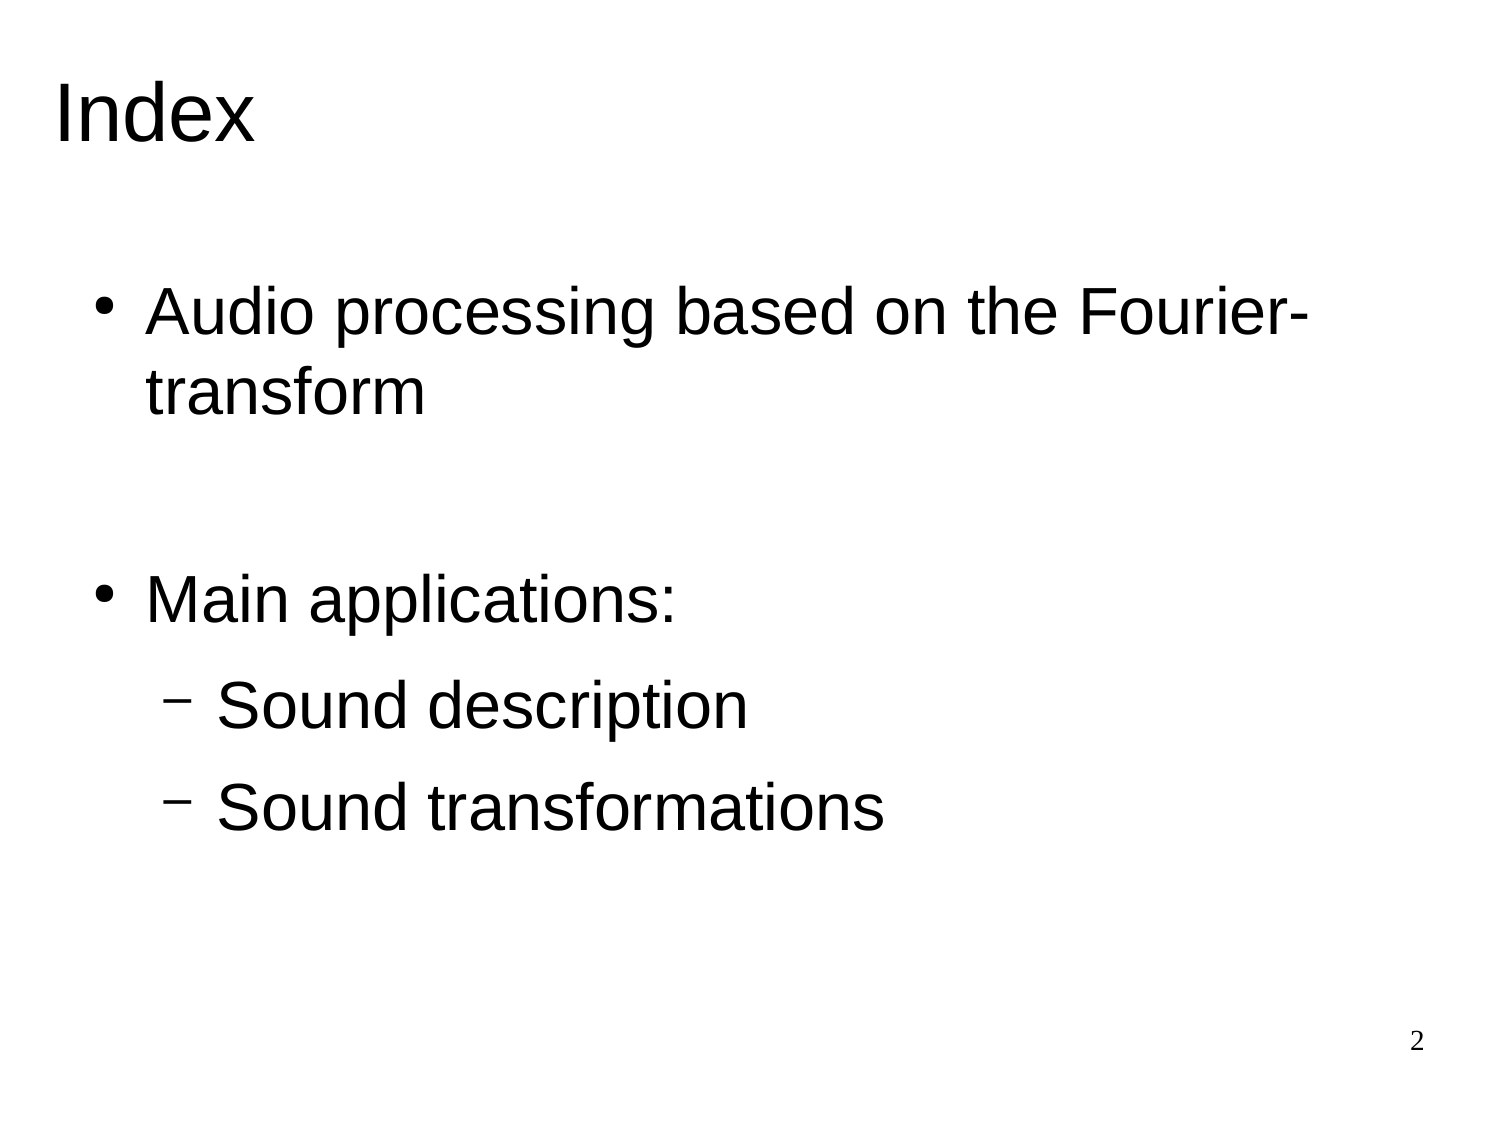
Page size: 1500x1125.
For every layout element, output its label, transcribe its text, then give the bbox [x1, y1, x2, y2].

list Audio processing based on the Fourier-transform Main applications: Sound description Sound transformations [75, 263, 1425, 1006]
title Index [53, 18, 1403, 207]
